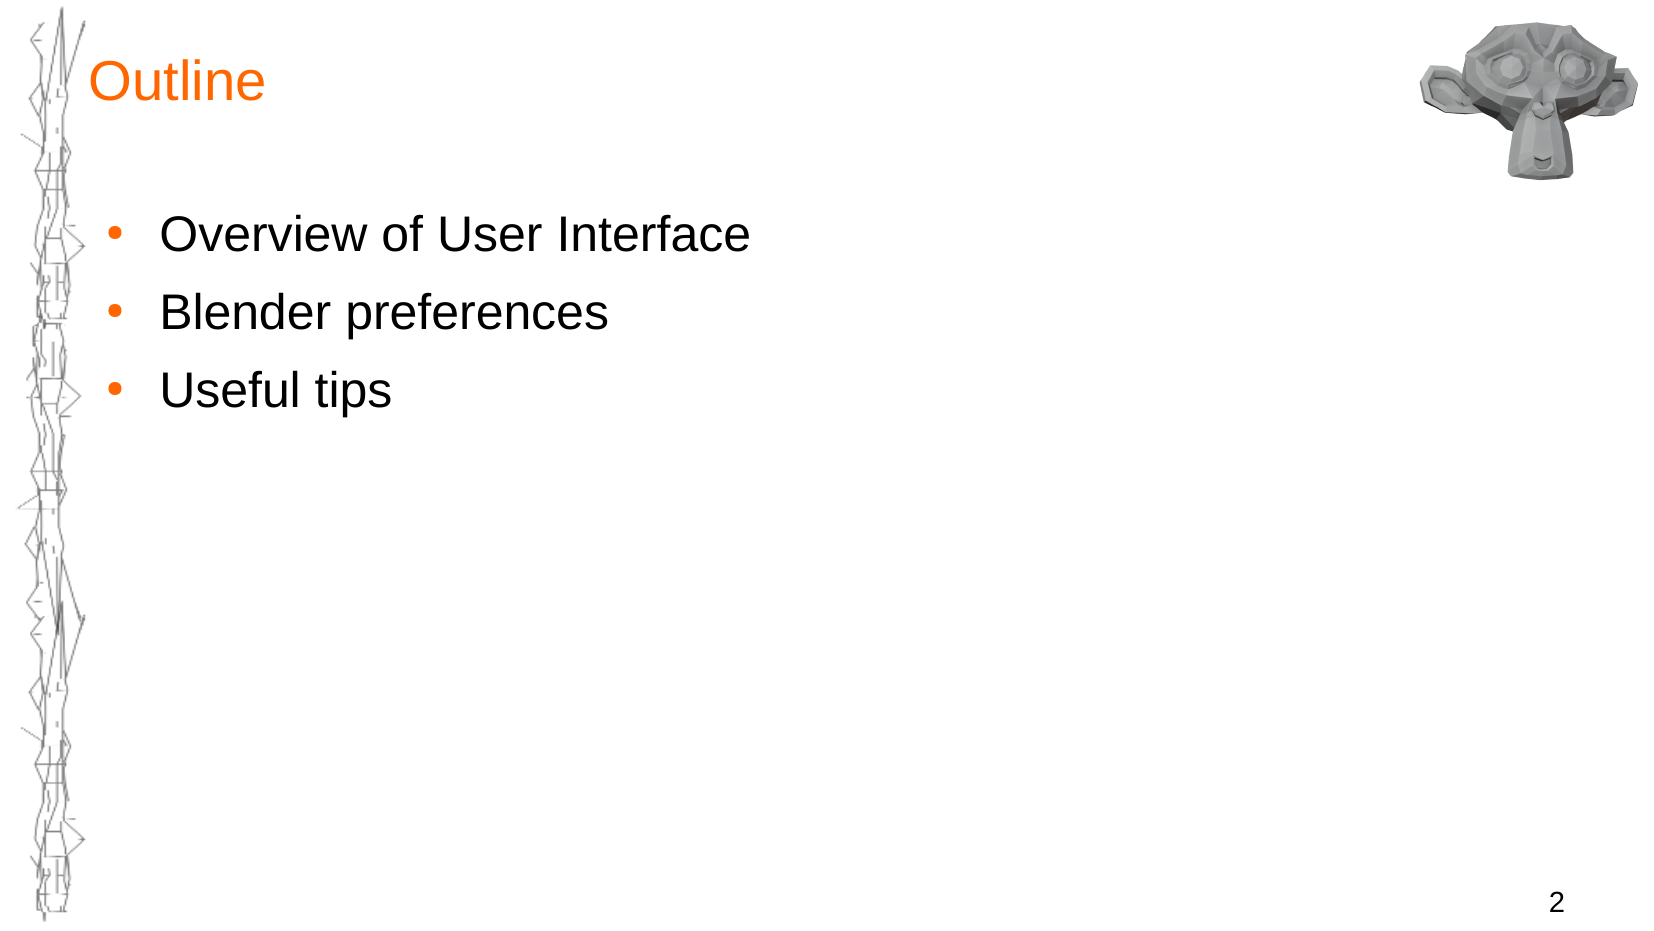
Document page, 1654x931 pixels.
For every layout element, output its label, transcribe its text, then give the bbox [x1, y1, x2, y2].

picture [1411, 11, 1645, 189]
list Overview of User Interface Blender preferences Useful tips [88, 206, 1565, 857]
title Outline [88, 29, 1447, 133]
